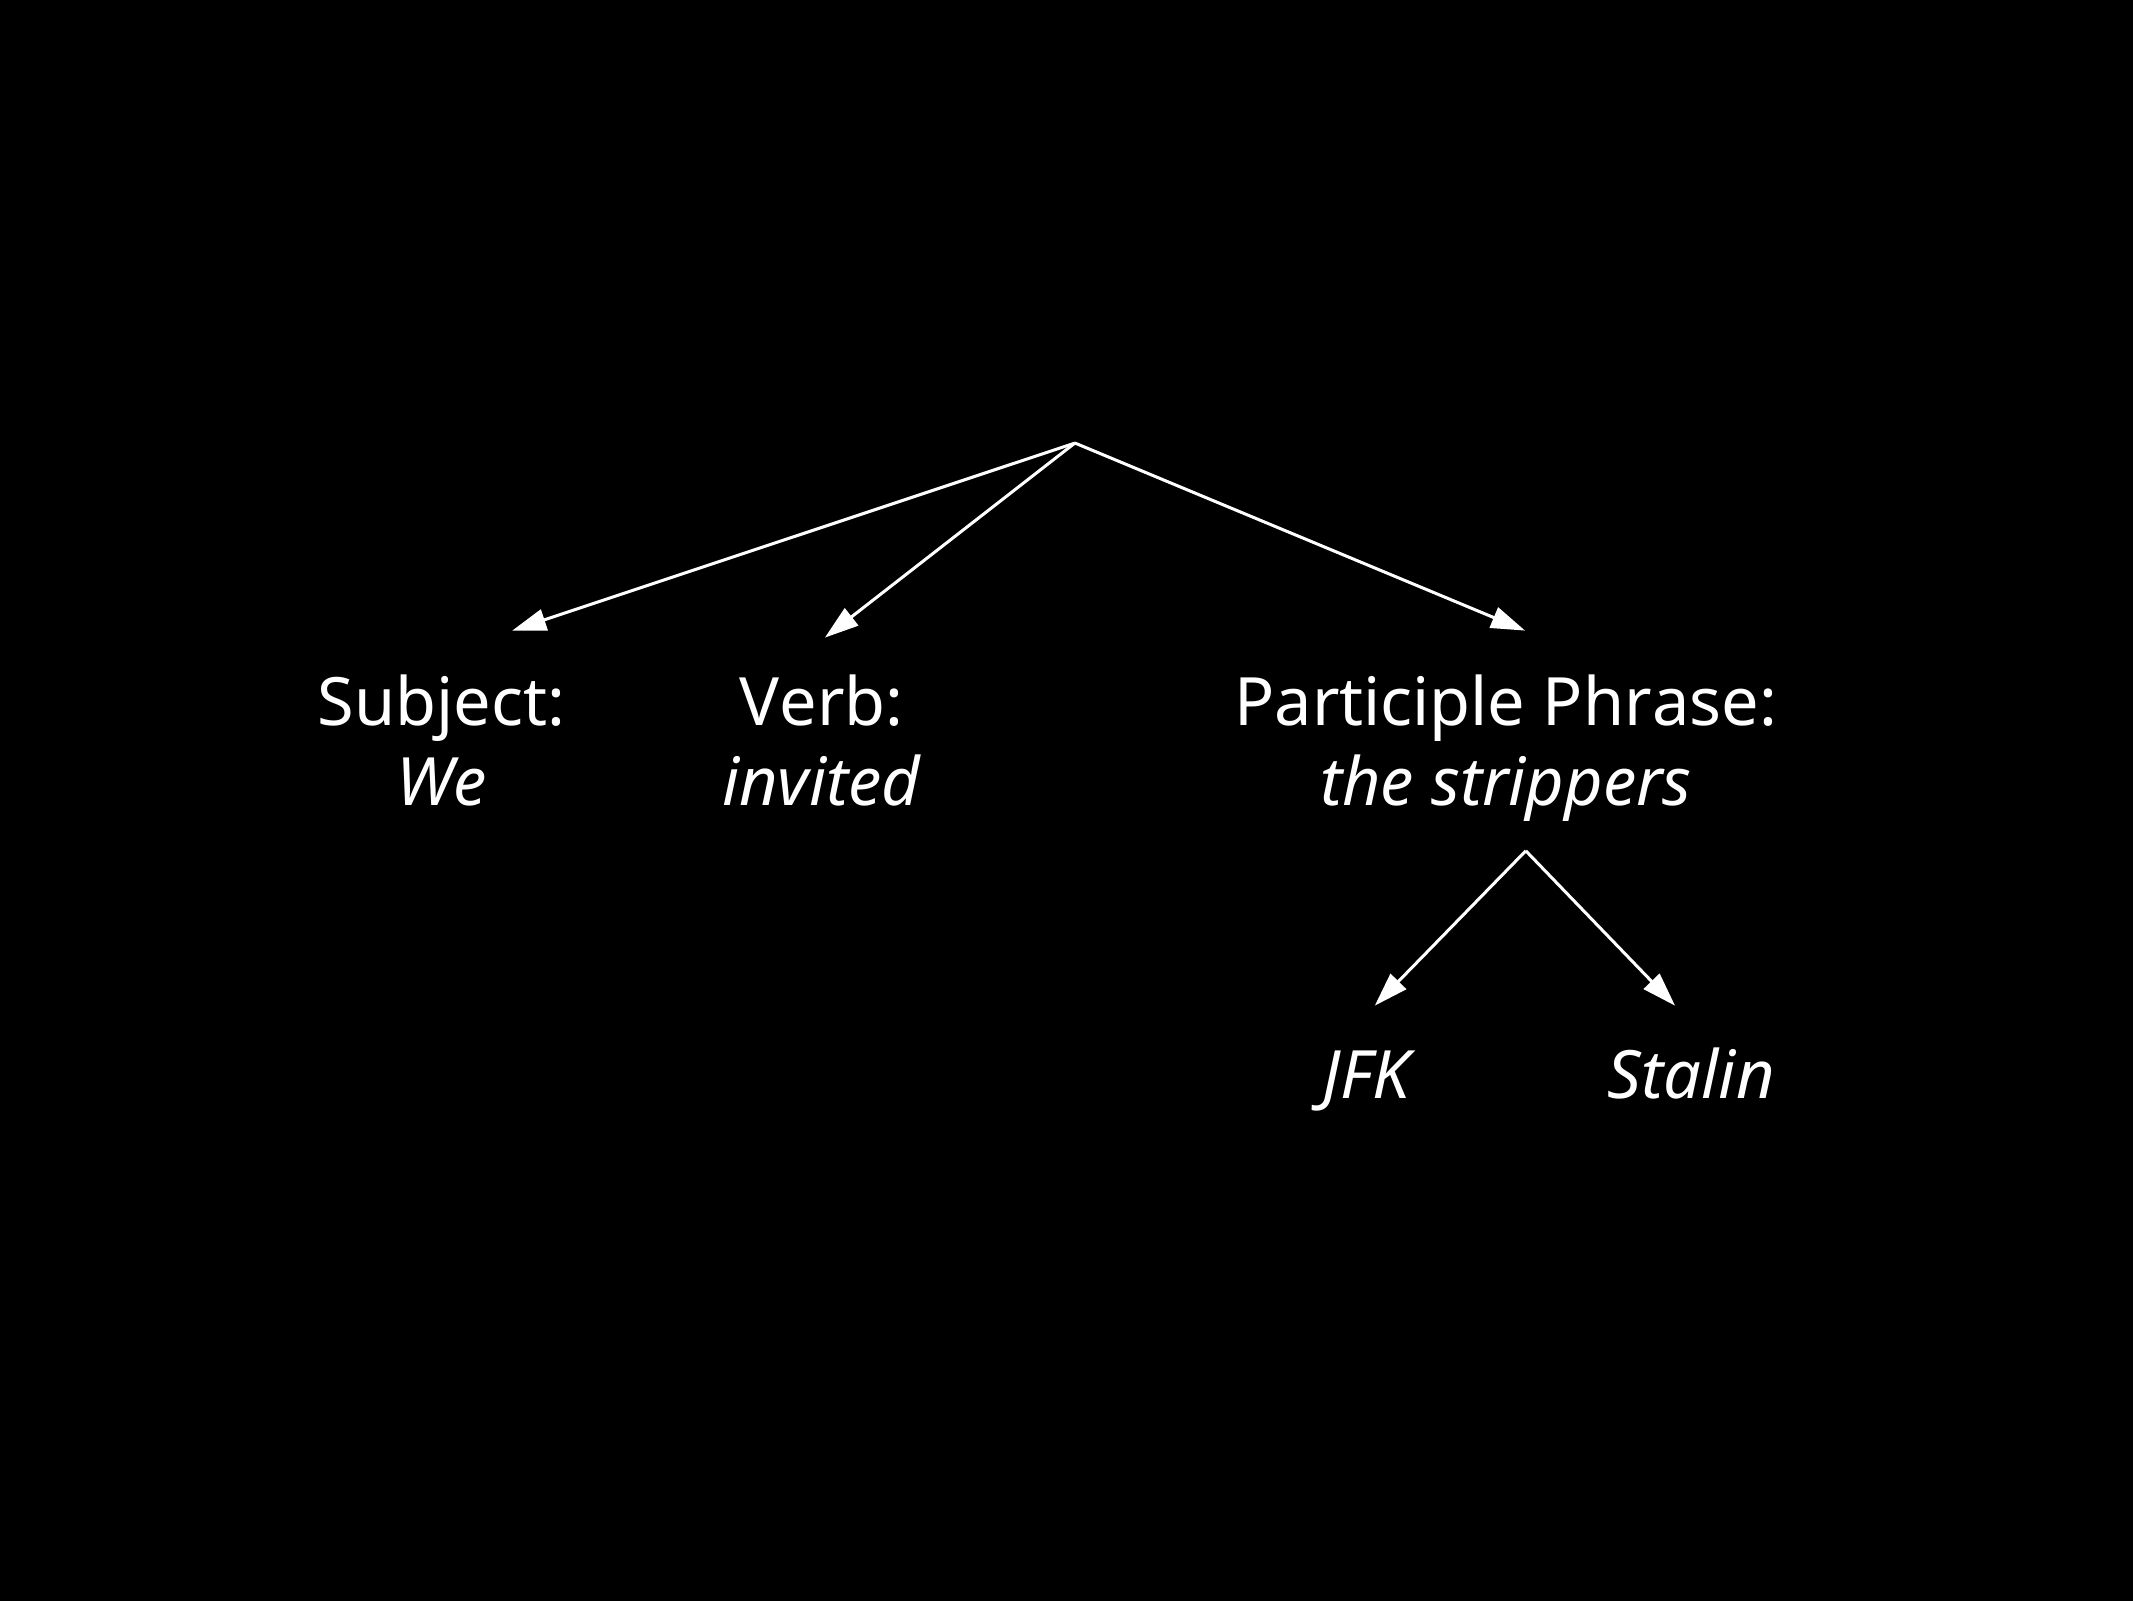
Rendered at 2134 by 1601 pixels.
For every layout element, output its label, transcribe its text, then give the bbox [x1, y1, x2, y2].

text_box Participle Phrase: the strippers [1169, 651, 1844, 827]
text_box Stalin [1522, 1024, 1861, 1158]
text_box Verb: invited [646, 651, 997, 827]
text_box Subject: We [272, 651, 611, 827]
text_box JFK [1196, 1024, 1522, 1158]
